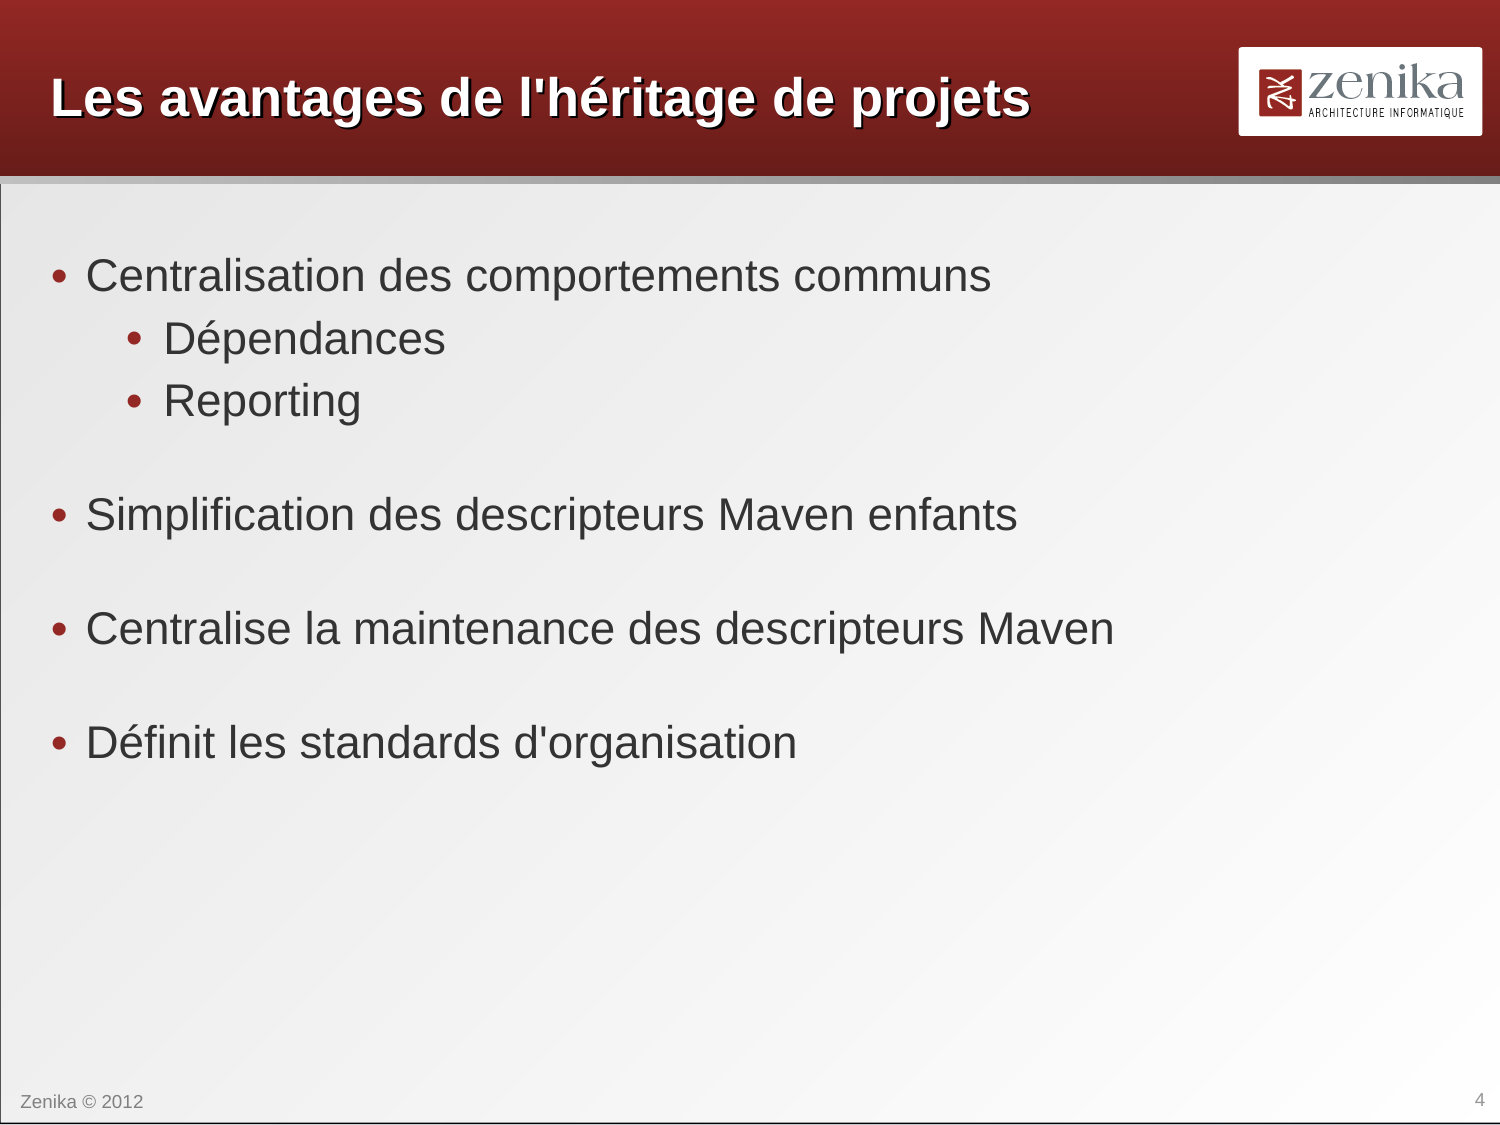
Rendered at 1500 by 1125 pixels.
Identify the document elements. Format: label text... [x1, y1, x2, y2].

list Centralisation des comportements communs Dépendances Reporting Simplification des descripteurs Maven enfants Centralise la maintenance des descripteurs Maven Définit les standards d'organisation [50, 249, 1435, 1064]
title Les avantages de l'héritage de projets [50, 22, 1206, 172]
picture [1257, 58, 1464, 125]
